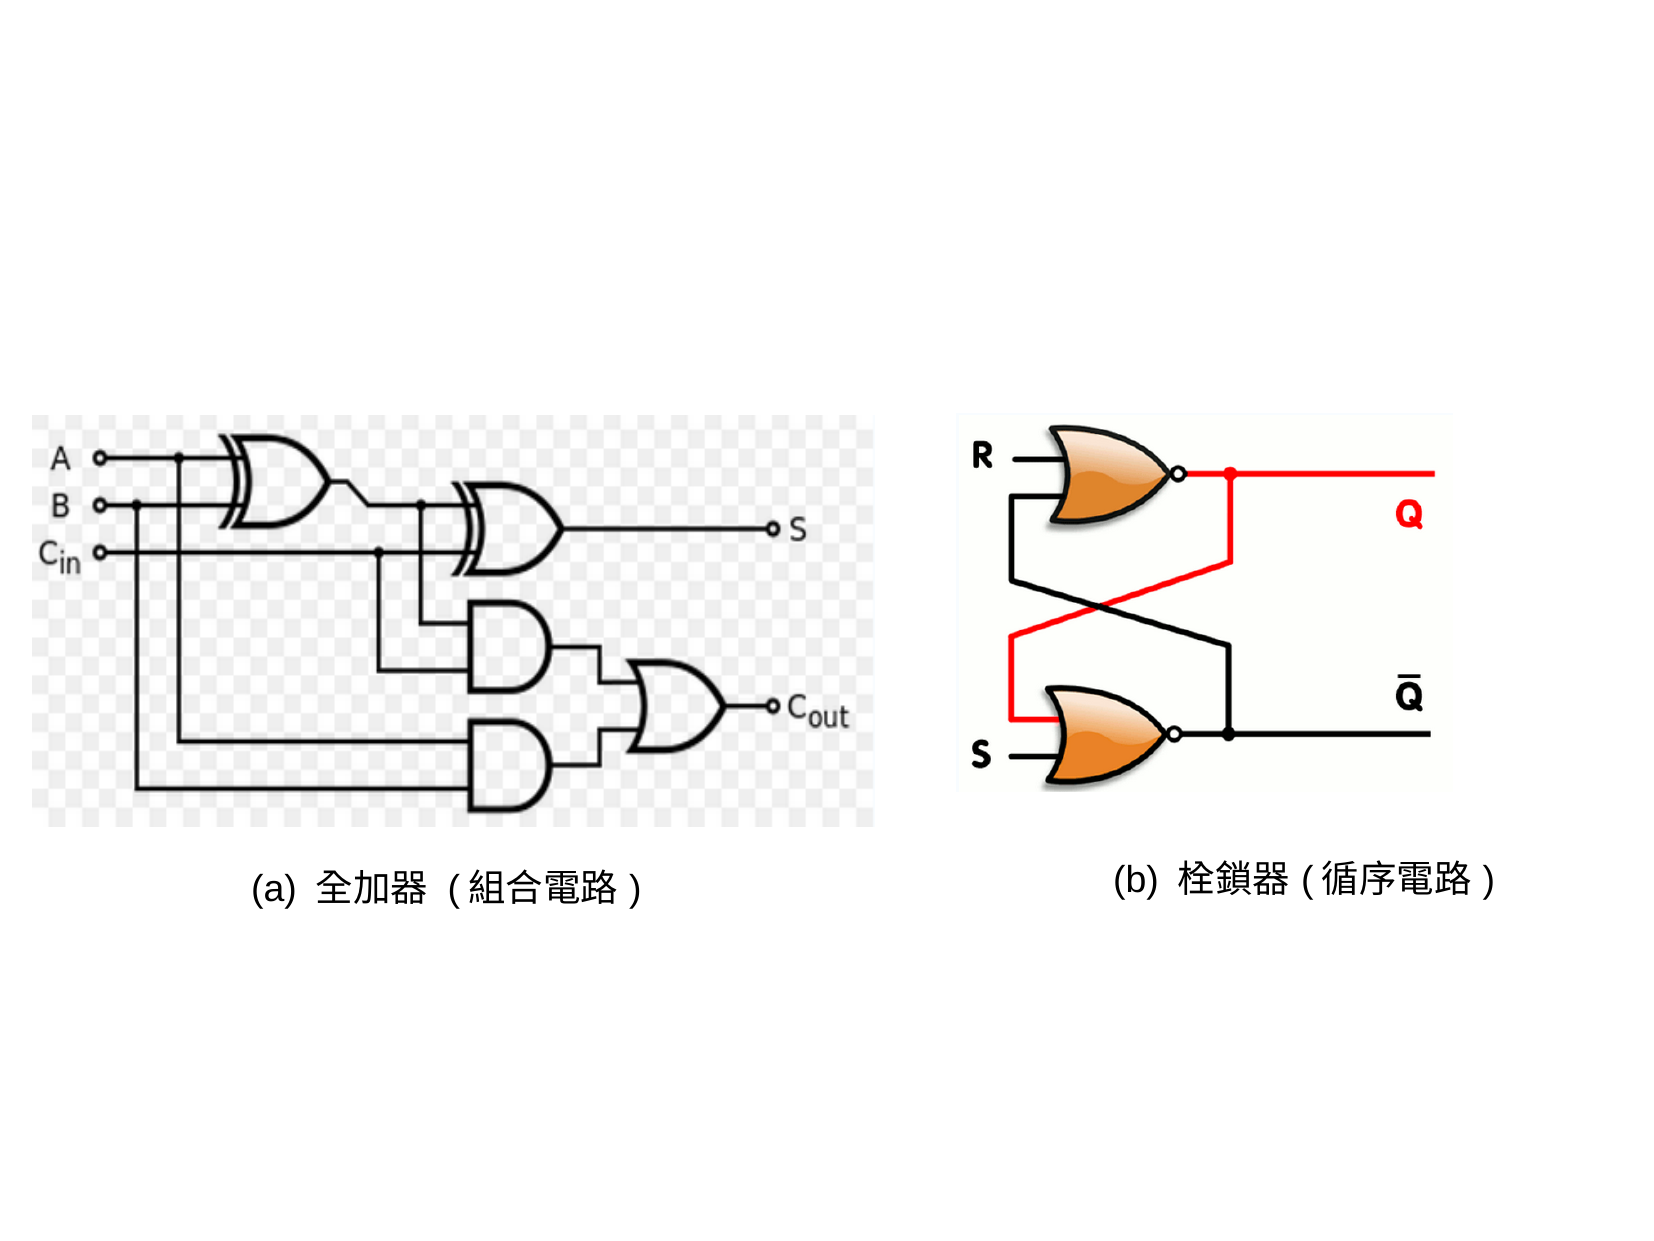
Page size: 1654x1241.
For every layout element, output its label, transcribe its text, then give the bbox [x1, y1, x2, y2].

text_box (b) 栓鎖器(循序電路) [1098, 841, 1508, 904]
picture [956, 413, 1453, 792]
picture [32, 415, 875, 827]
text_box (a) 全加器 (組合電路) [236, 850, 655, 913]
